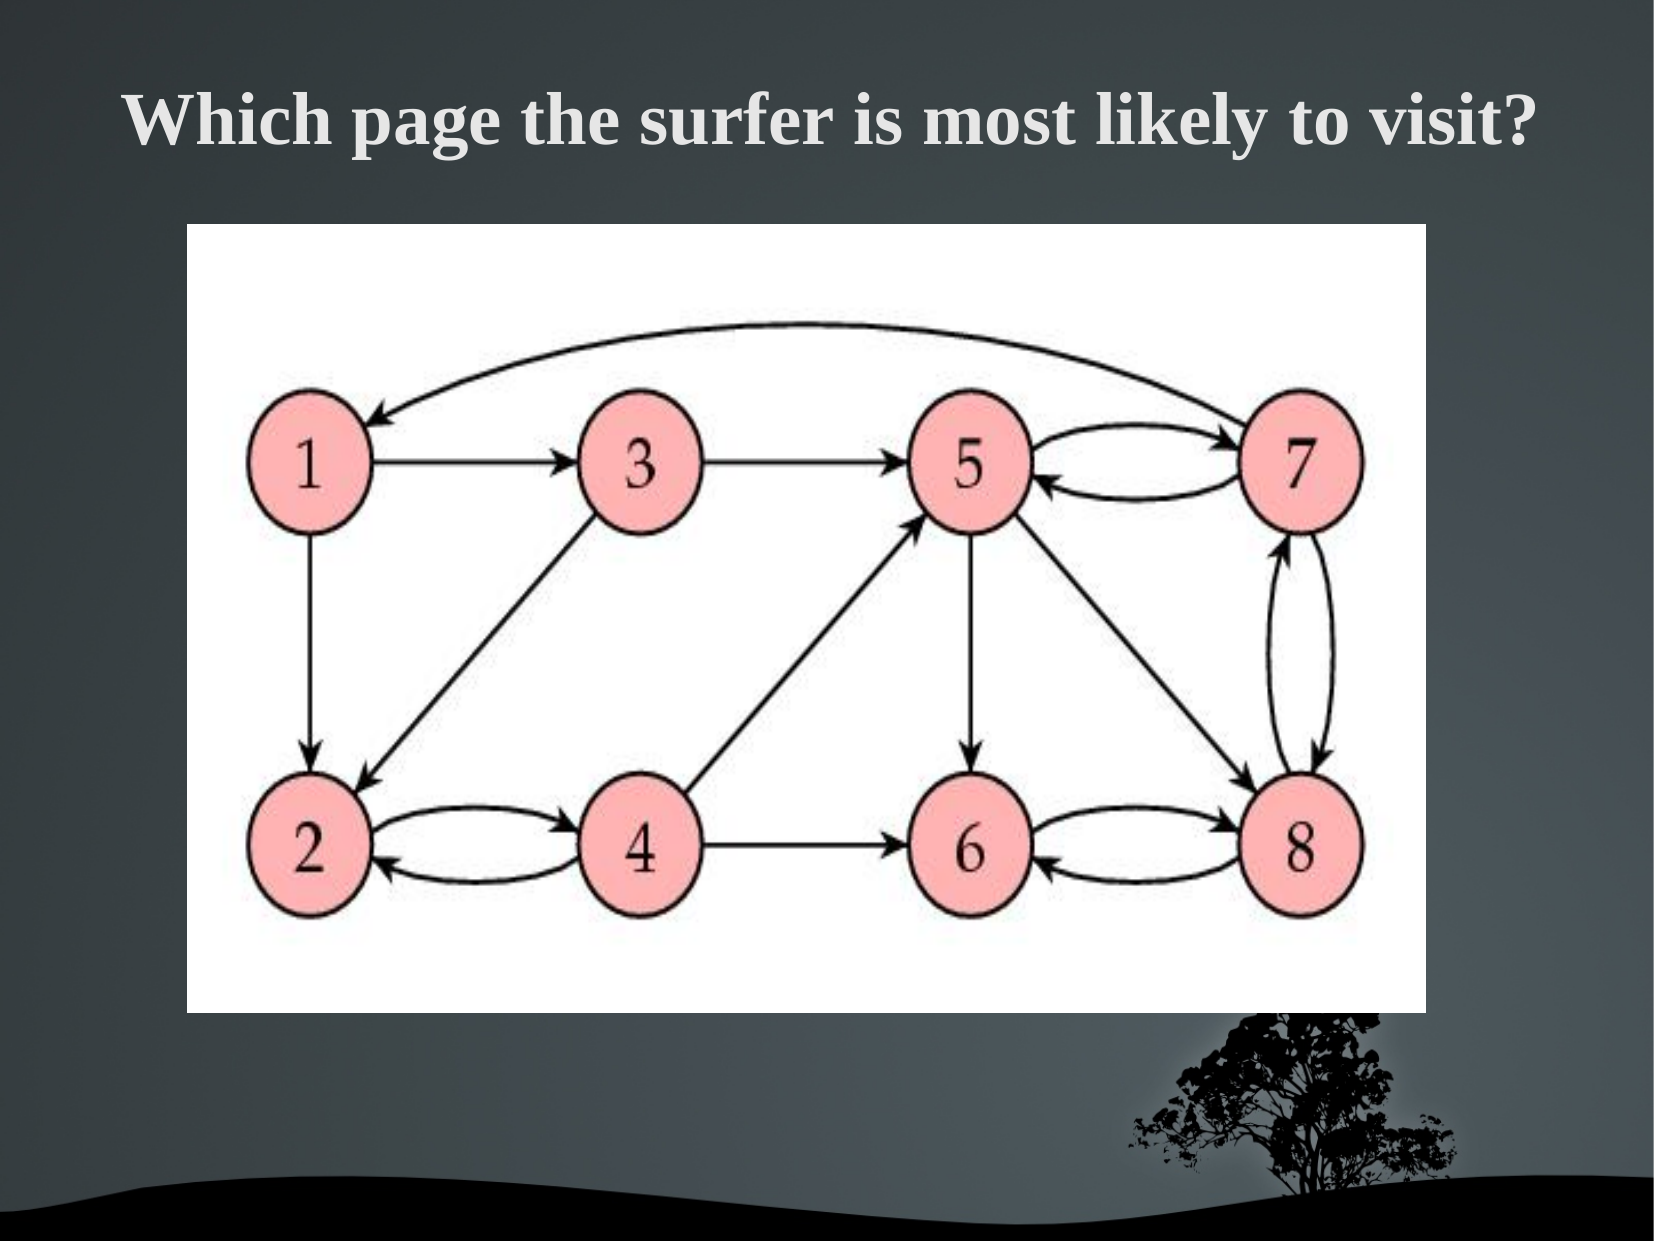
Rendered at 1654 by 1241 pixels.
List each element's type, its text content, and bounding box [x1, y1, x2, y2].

picture [0, 0, 1654, 1241]
title Which page the surfer is most likely to visit? [86, 37, 1576, 201]
